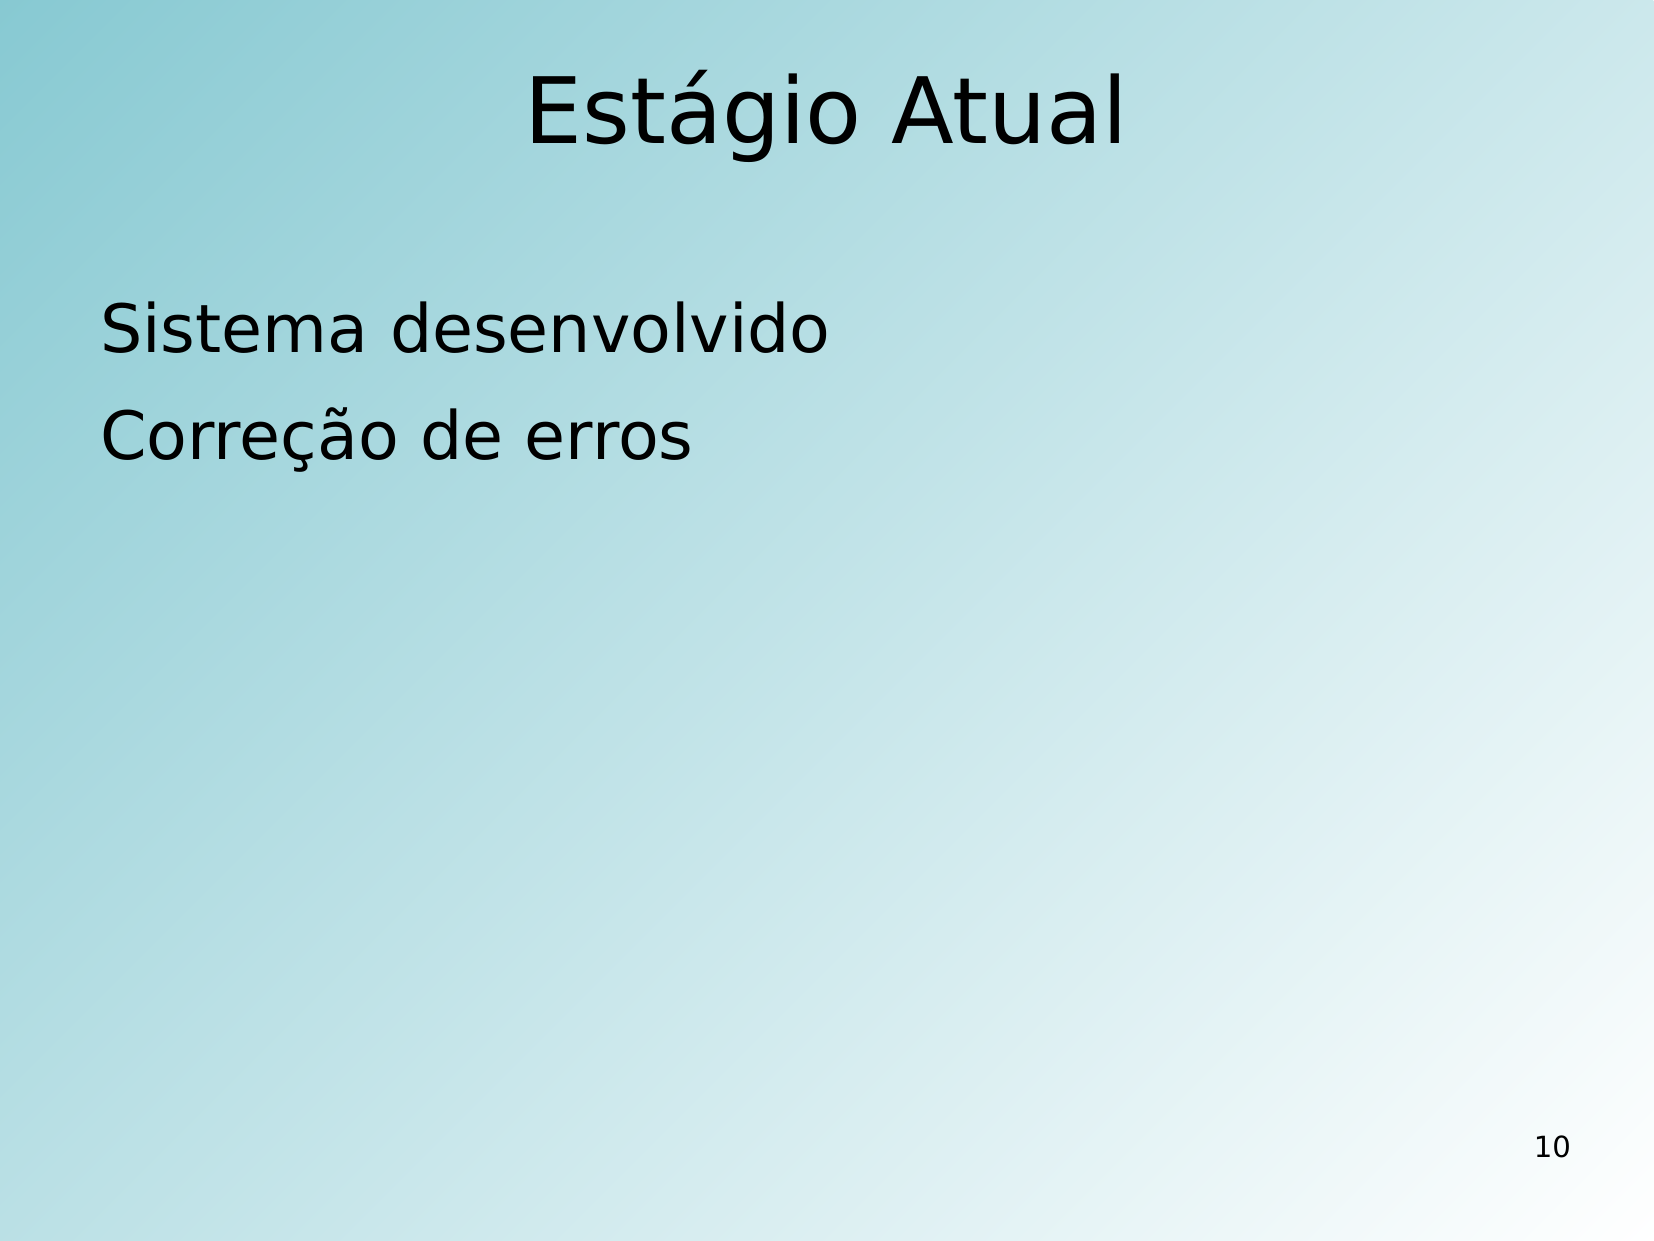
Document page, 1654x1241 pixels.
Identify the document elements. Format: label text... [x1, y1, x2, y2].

list Sistema desenvolvido Correção de erros [82, 290, 1571, 1094]
title Estágio Atual [82, 15, 1571, 208]
